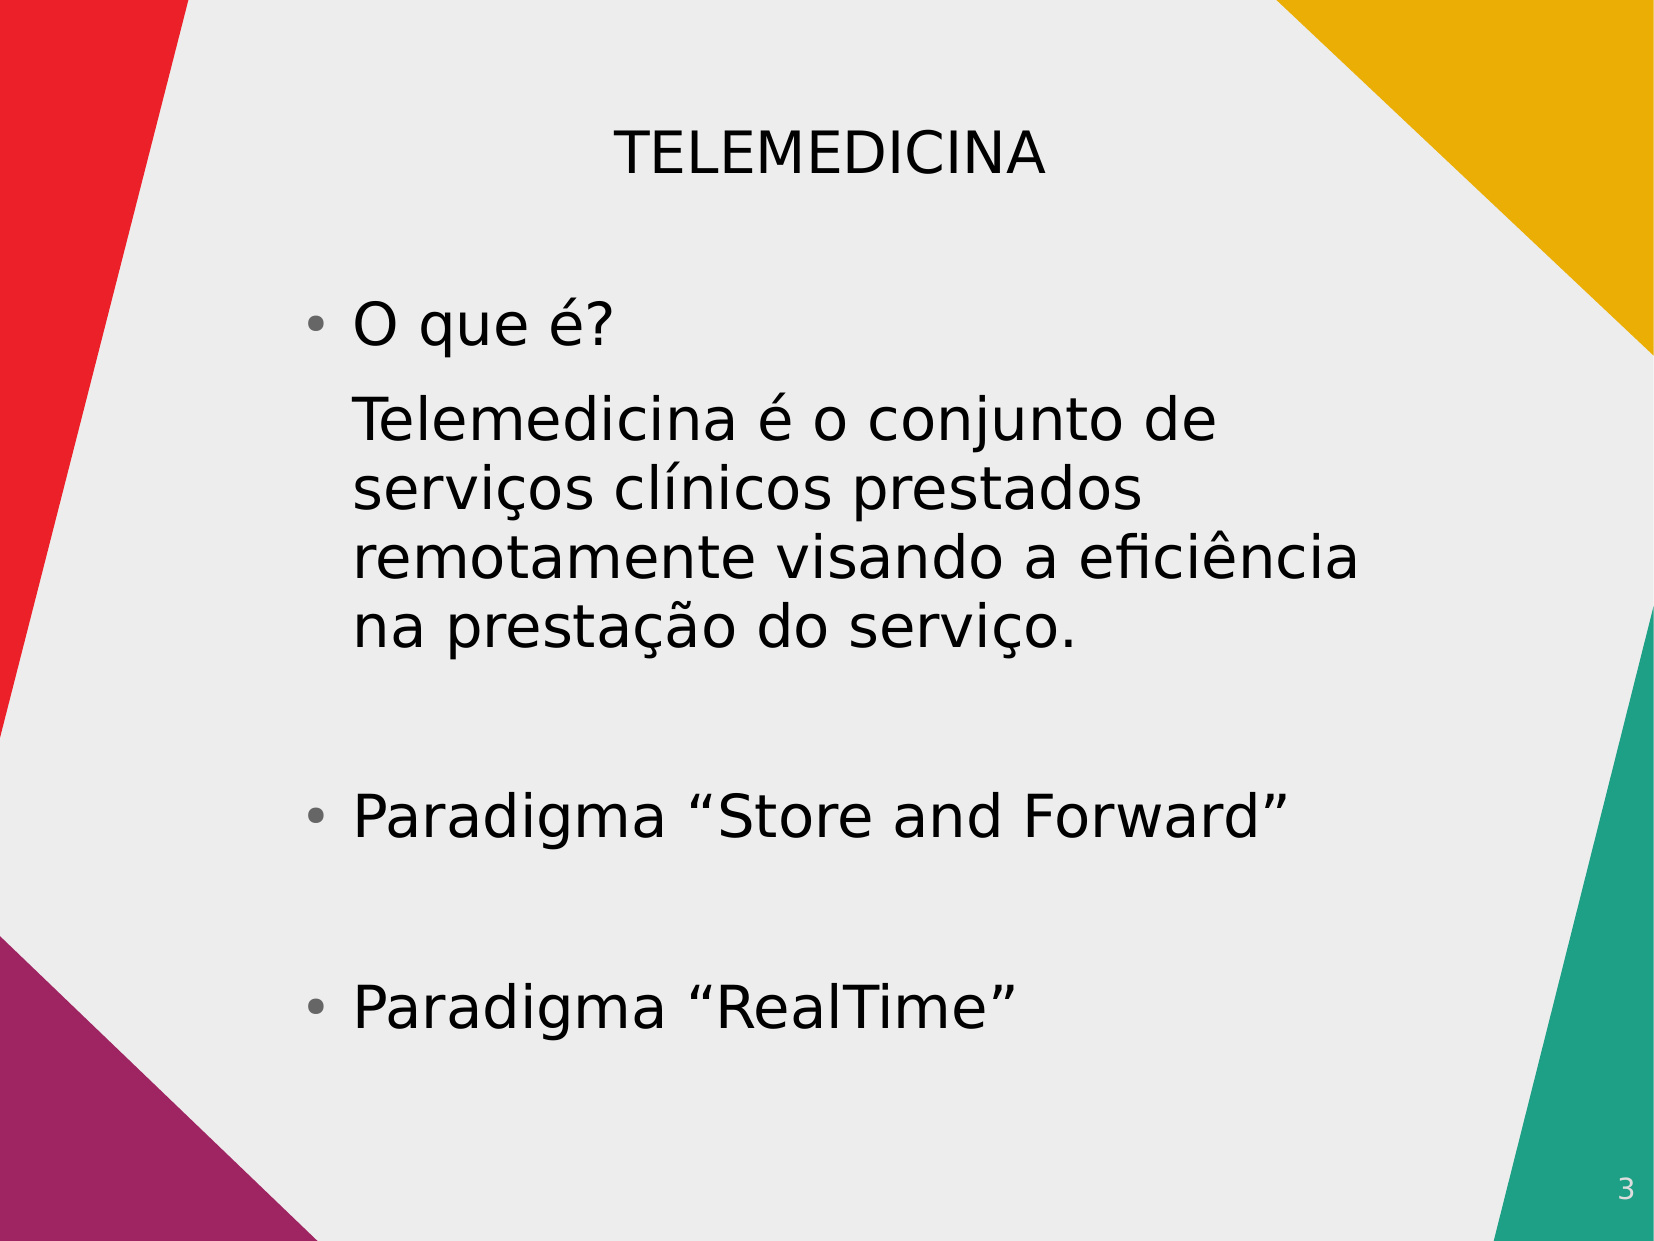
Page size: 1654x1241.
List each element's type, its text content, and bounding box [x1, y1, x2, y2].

list O que é? Telemedicina é o conjunto de serviços clínicos prestados remotamente visando a eficiência na prestação do serviço. Paradigma “Store and Forward” Paradigma “RealTime” [289, 290, 1372, 1090]
title TELEMEDICINA [289, 49, 1372, 257]
